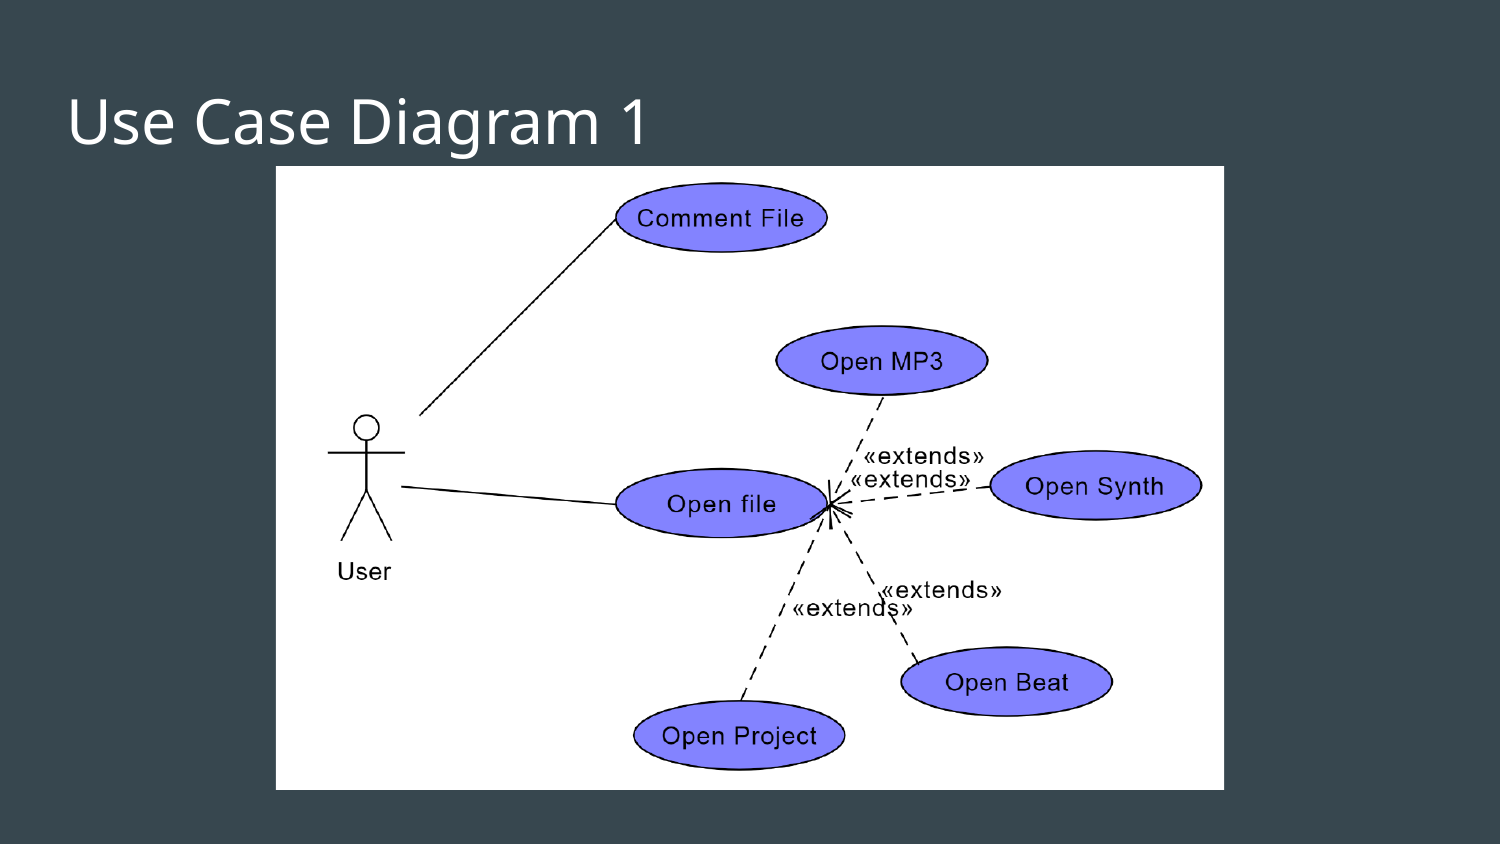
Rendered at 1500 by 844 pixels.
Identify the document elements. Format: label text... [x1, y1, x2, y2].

picture [275, 166, 1225, 790]
title Use Case Diagram 1 [51, 72, 1449, 167]
